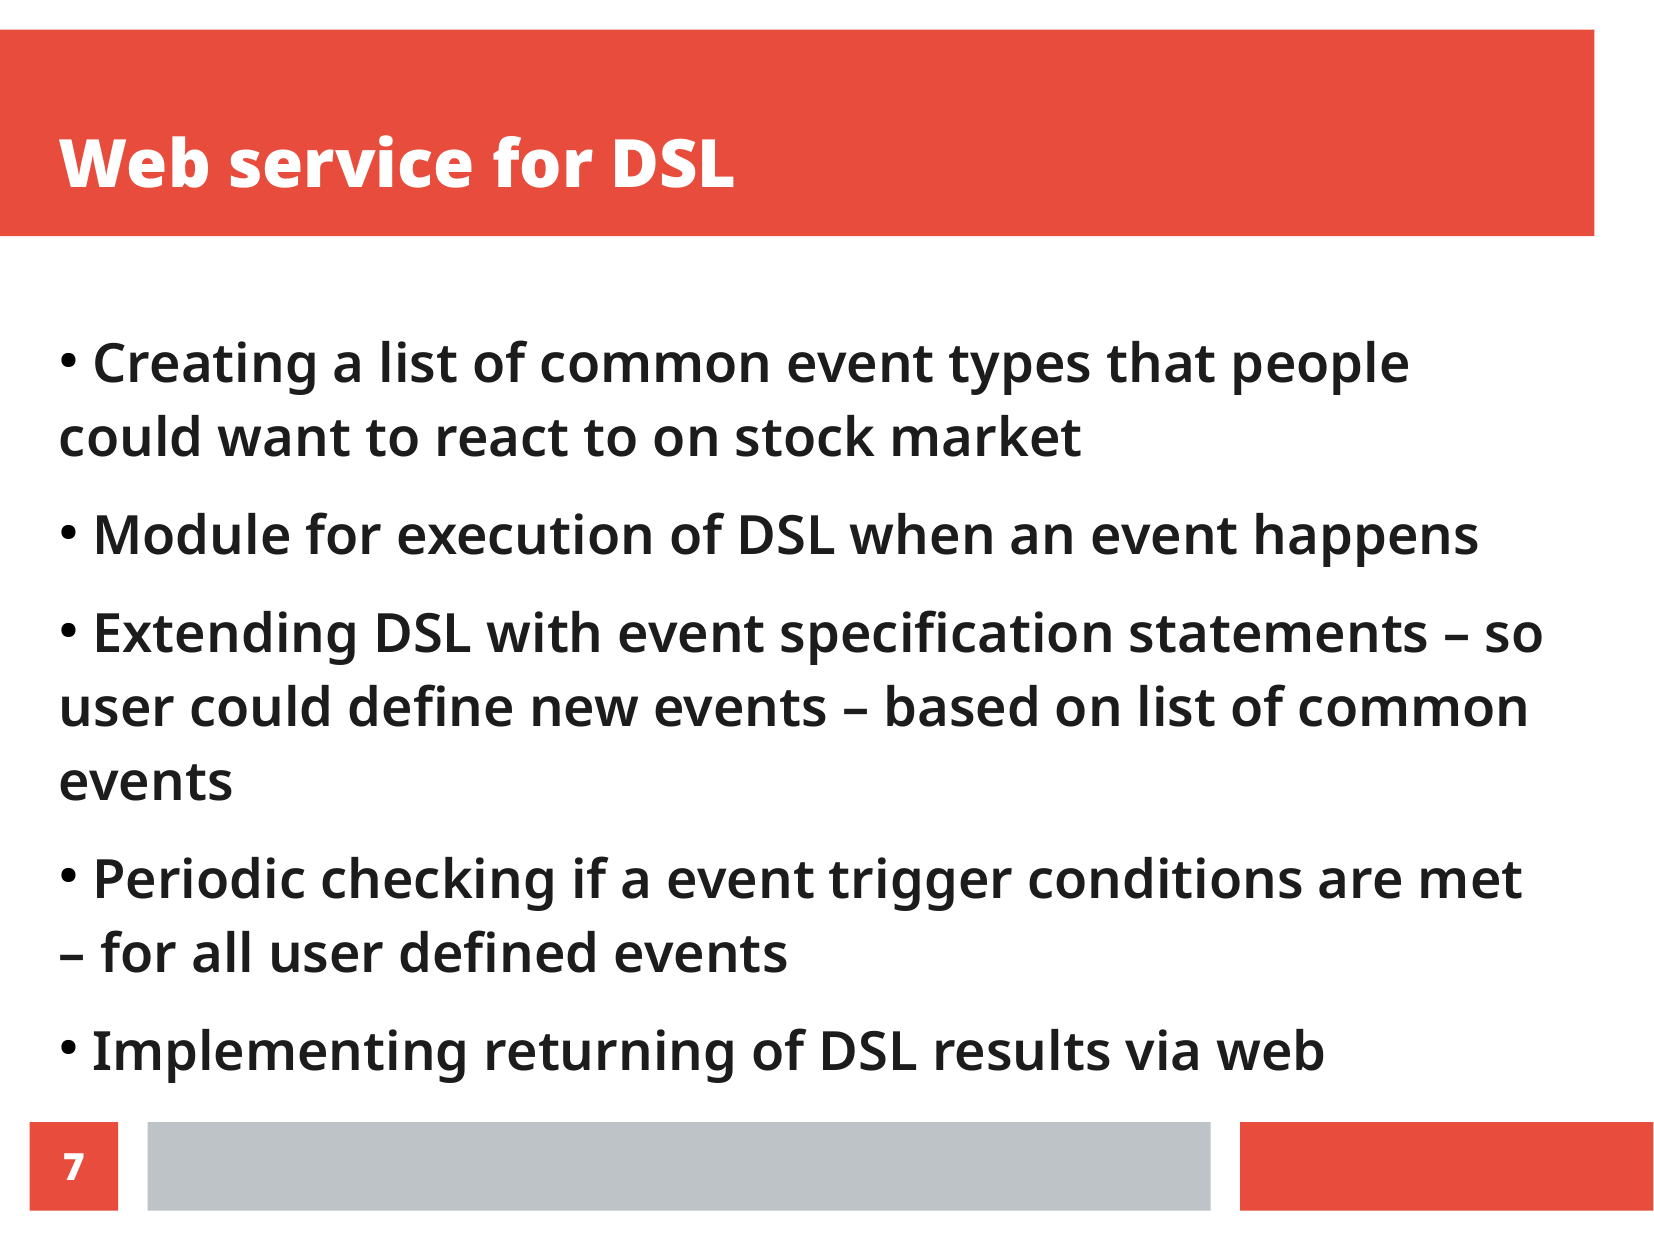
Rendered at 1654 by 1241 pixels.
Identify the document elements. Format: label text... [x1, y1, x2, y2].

title Web service for DSL [59, 59, 1595, 207]
list Creating a list of common event types that people could want to react to on stock market Module for execution of DSL when an event happens Extending DSL with event specification statements – so user could define new events – based on list of common events Periodic checking if a event trigger conditions are met – for all user defined events Implementing returning of DSL results via web [59, 324, 1565, 1093]
